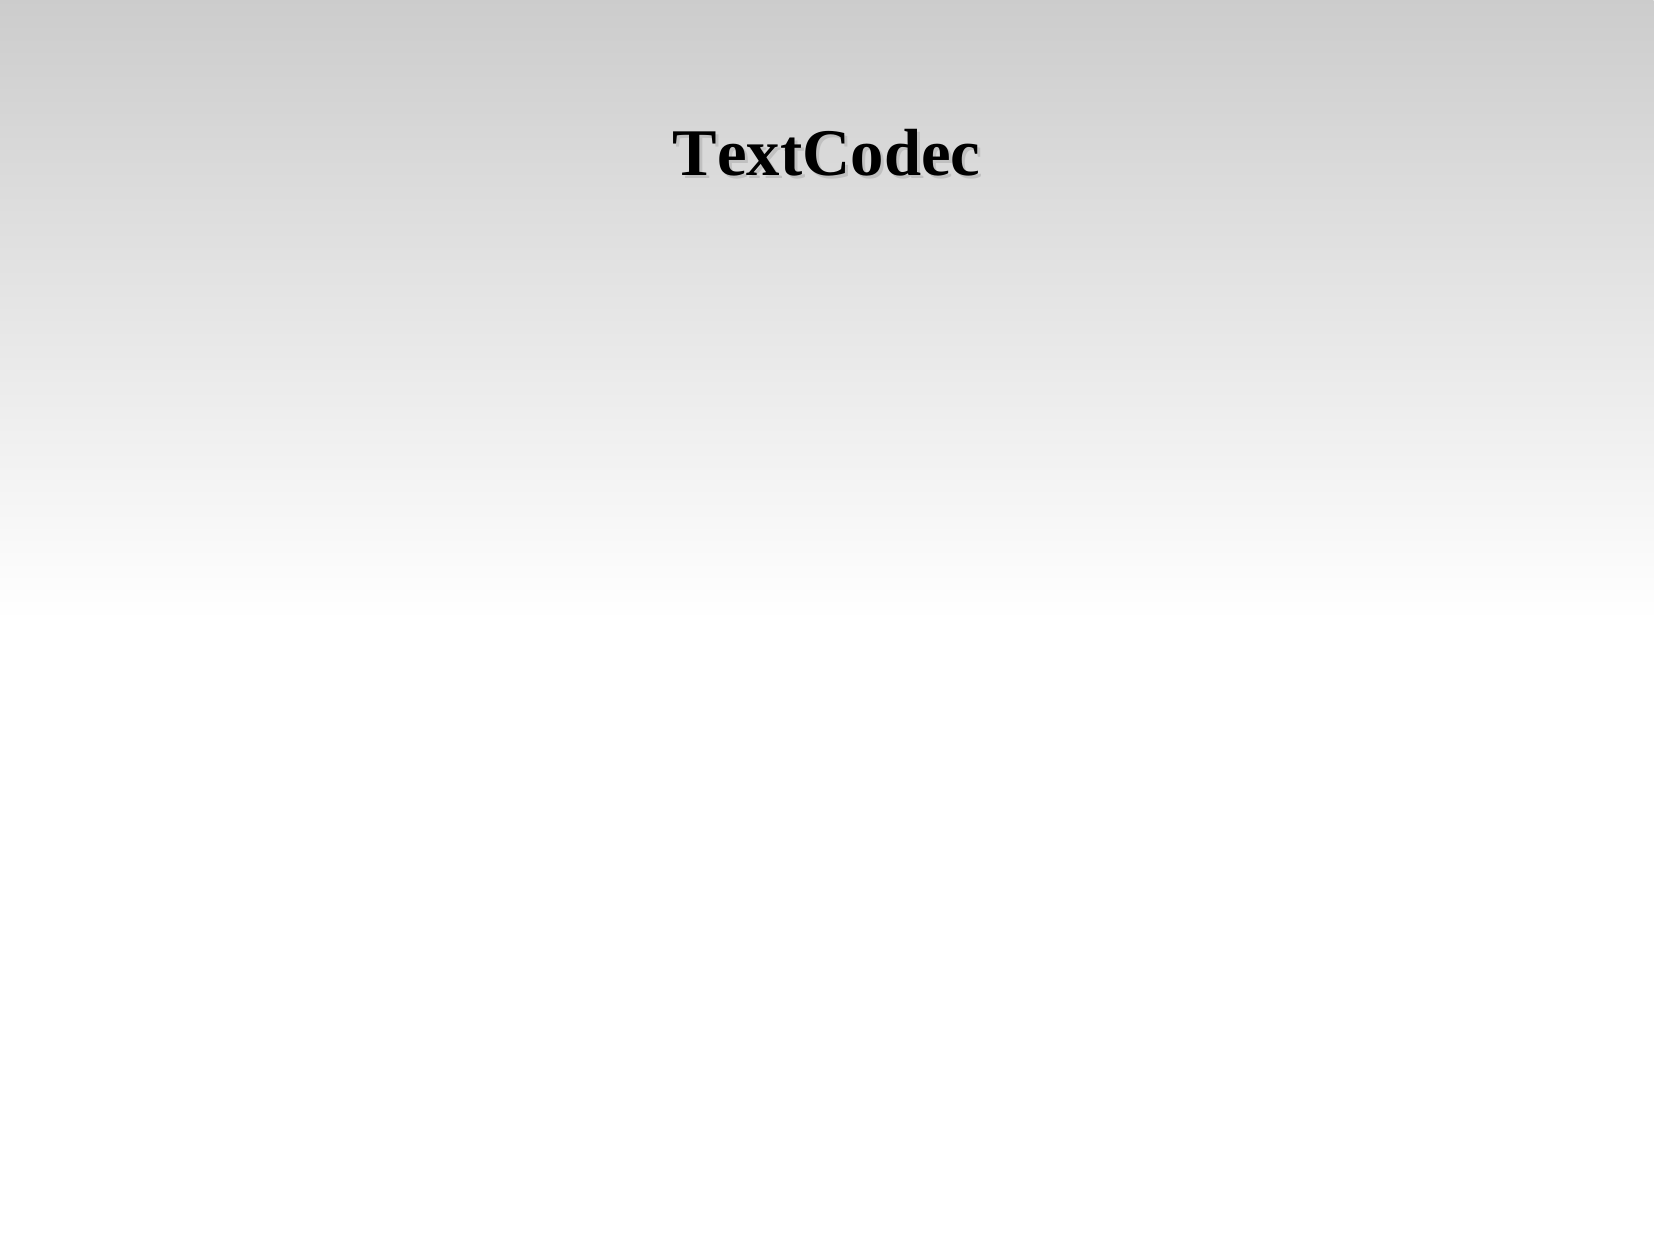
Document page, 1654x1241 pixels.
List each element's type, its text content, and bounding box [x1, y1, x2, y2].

title TextCodec [82, 56, 1571, 250]
